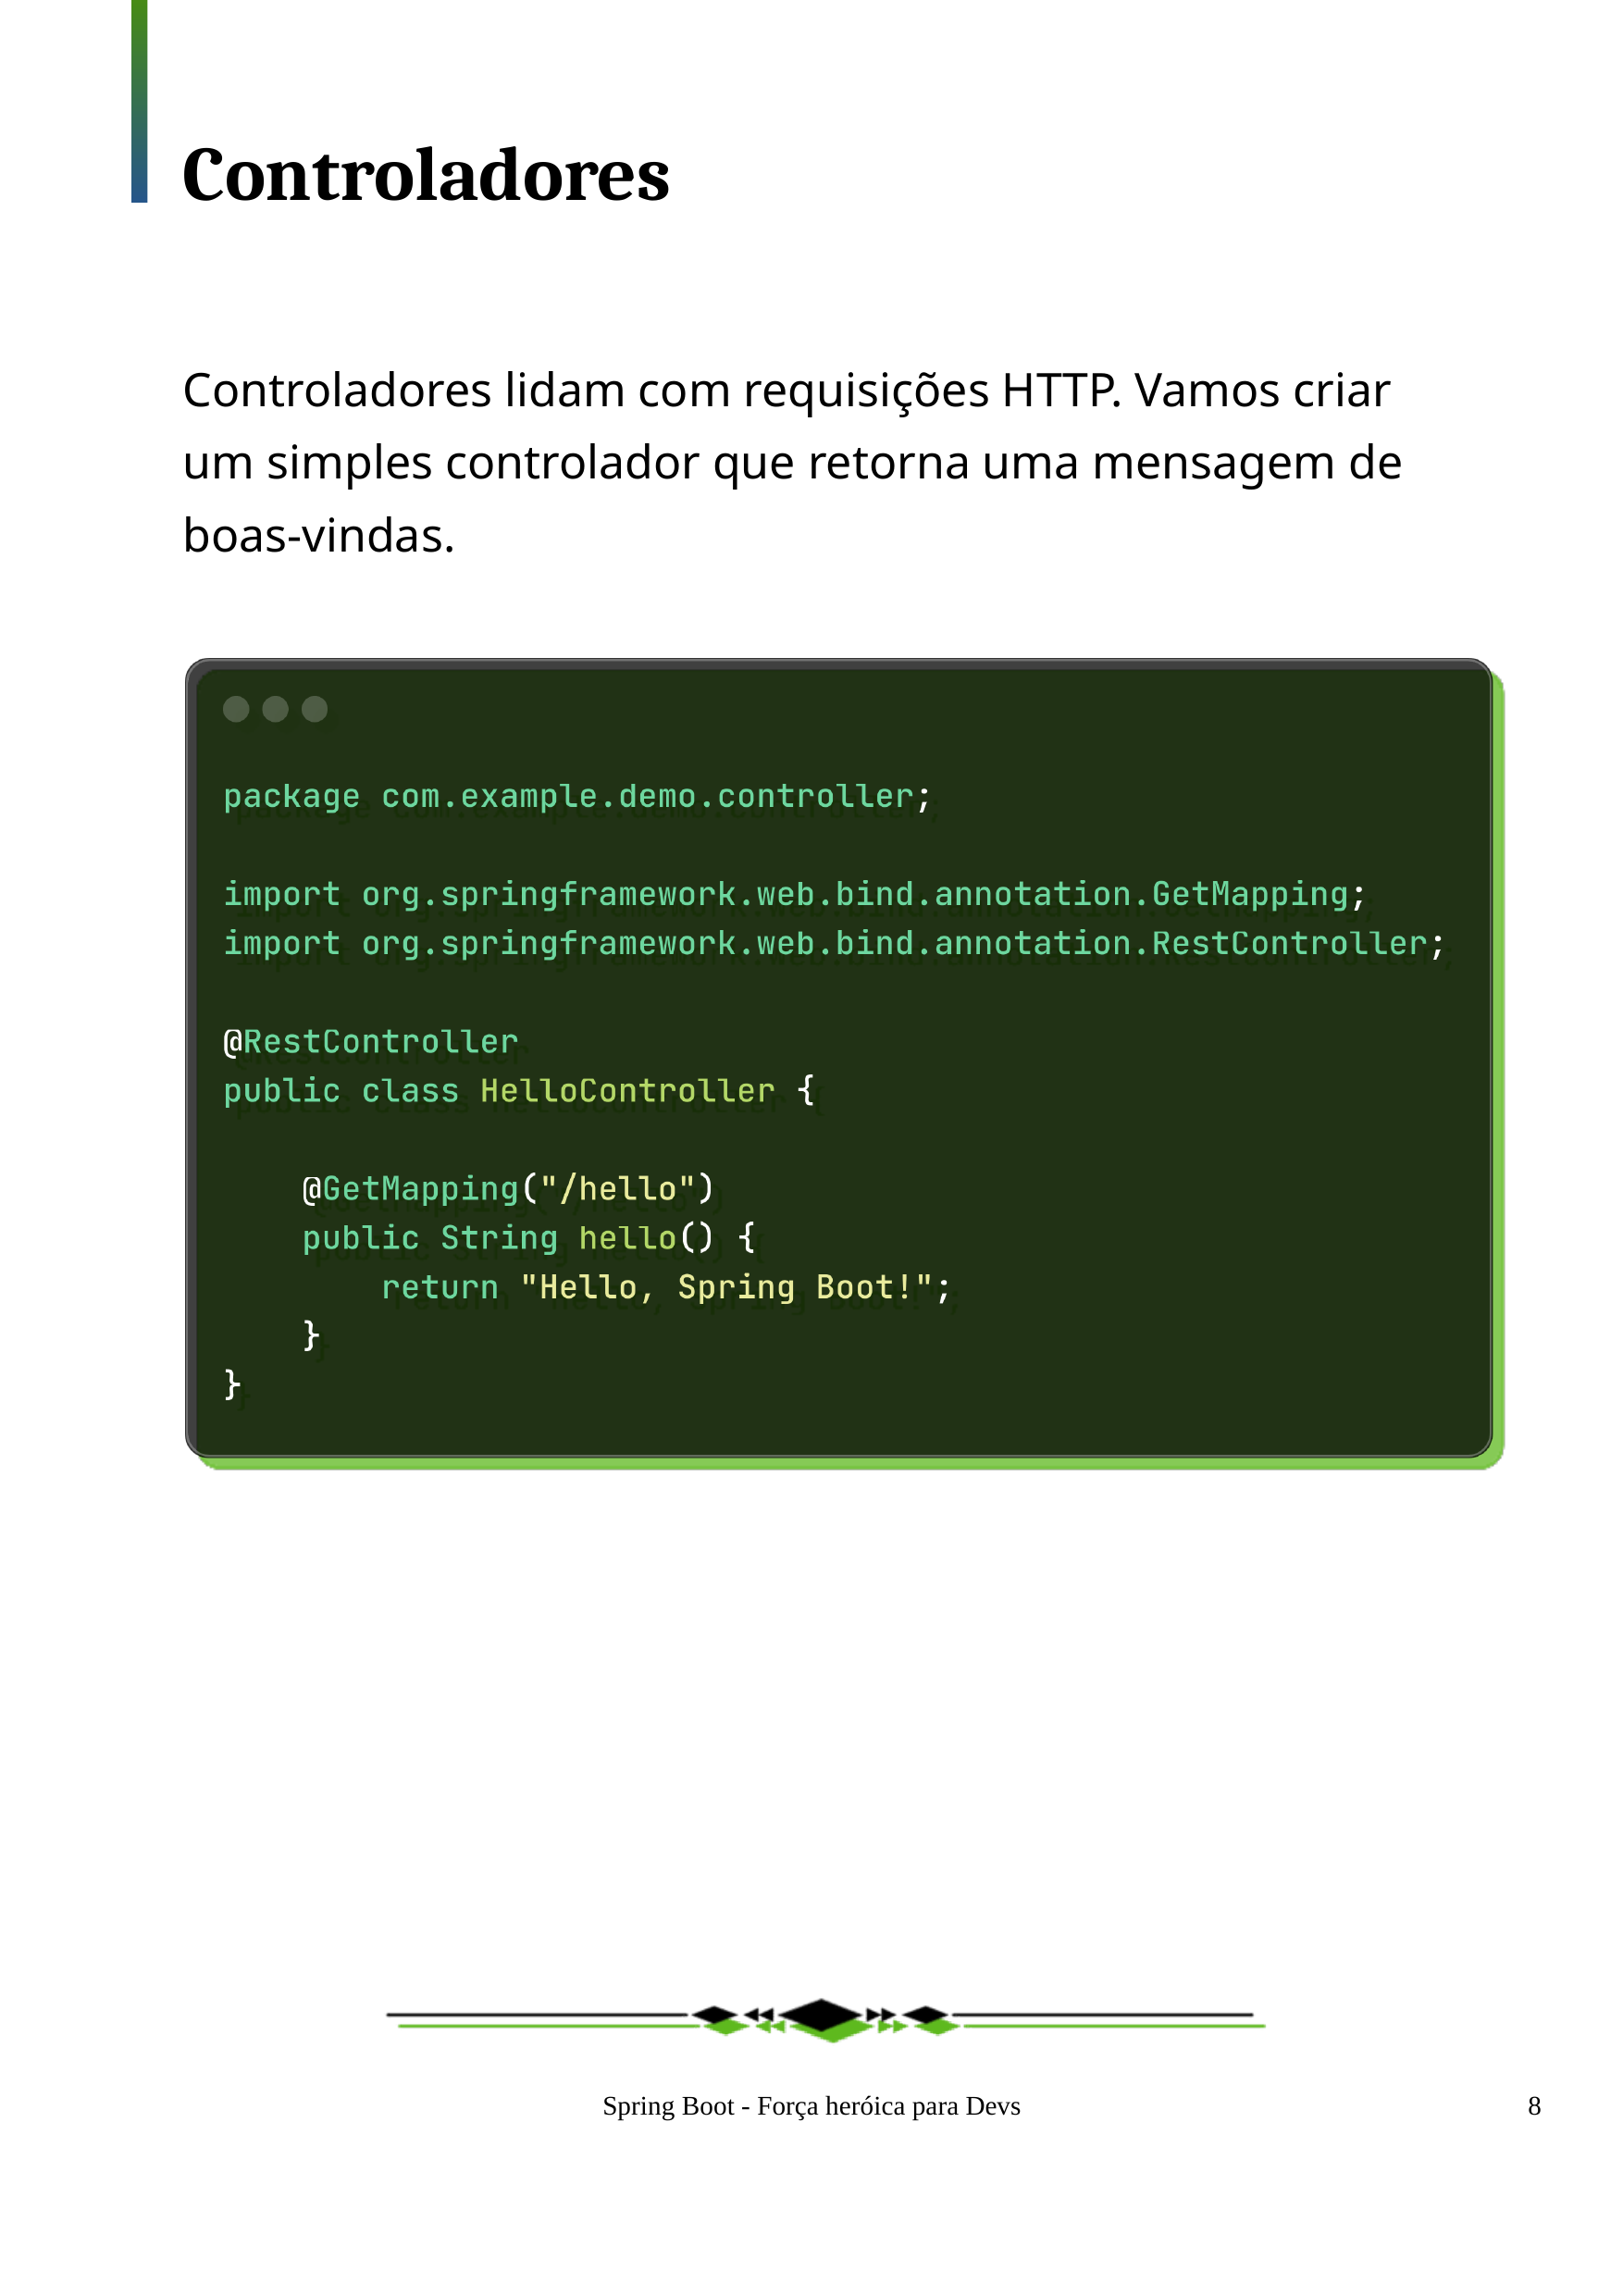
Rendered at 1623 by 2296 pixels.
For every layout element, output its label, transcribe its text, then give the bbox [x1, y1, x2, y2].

text_box Controladores [169, 119, 1563, 230]
text_box [130, 0, 148, 203]
text_box Controladores lidam com requisições HTTP. Vamos criar um simples controlador que retorna uma mensagem de boas-vindas. [169, 230, 1476, 521]
picture [364, 1754, 1290, 2276]
picture [48, 521, 1623, 1595]
